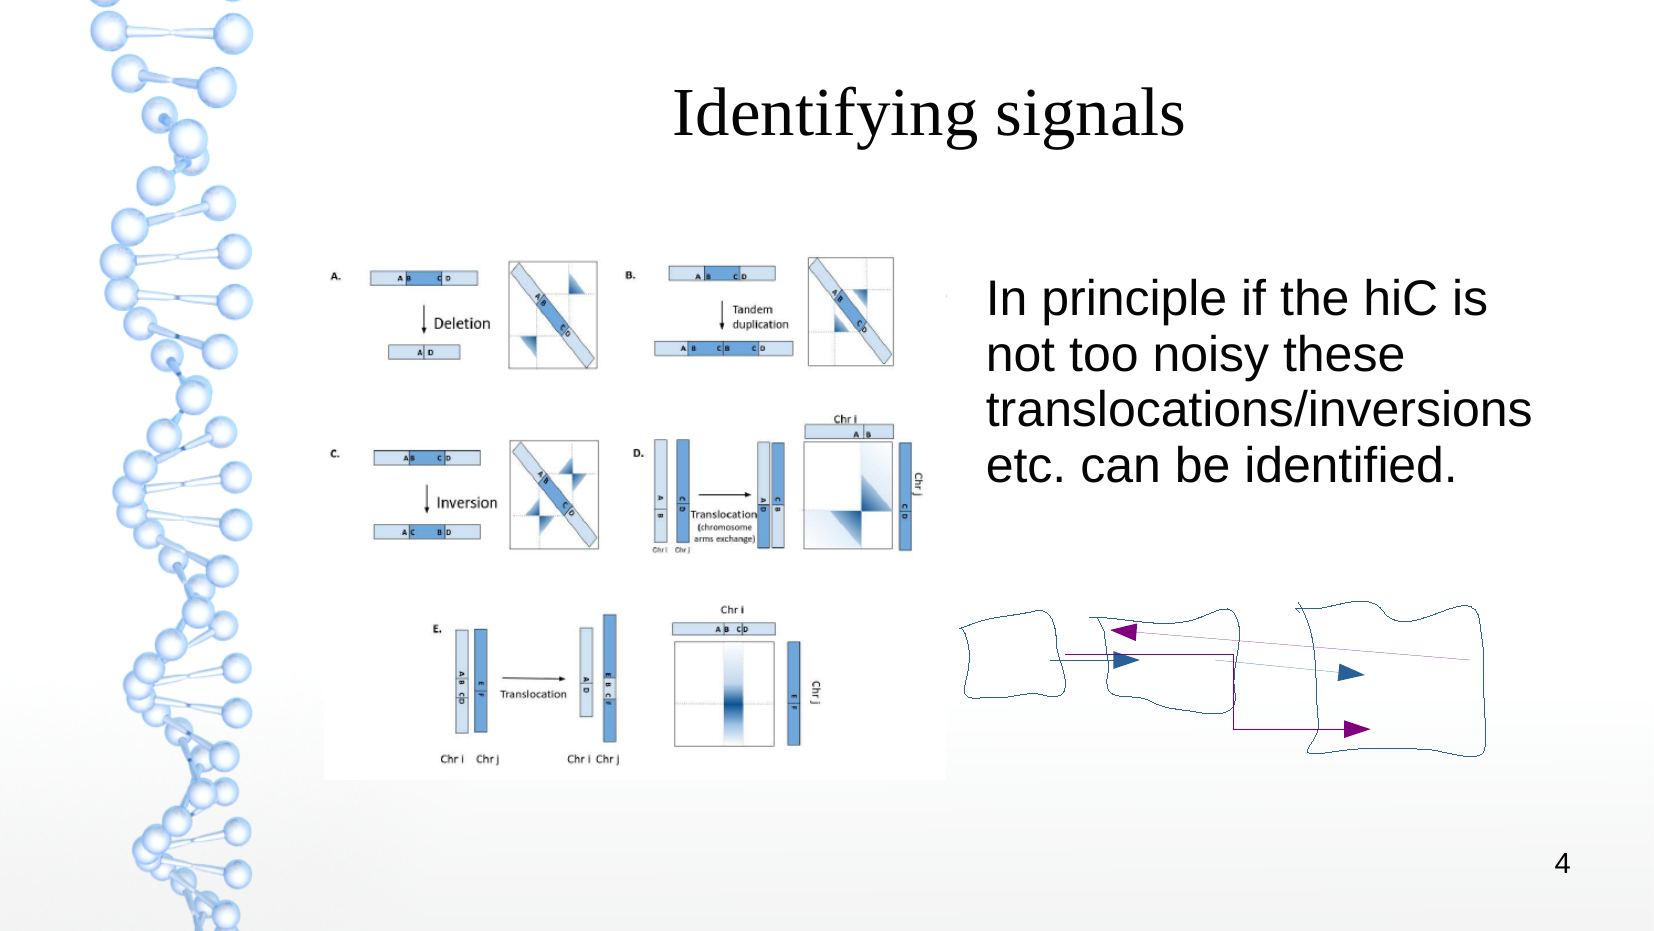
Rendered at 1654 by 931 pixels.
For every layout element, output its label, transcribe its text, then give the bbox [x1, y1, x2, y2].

list In principle if the hiC is not too noisy these translocations/inversions etc. can be identified. [946, 270, 1550, 719]
title Identifying signals [265, 35, 1595, 189]
picture [0, 0, 1654, 931]
